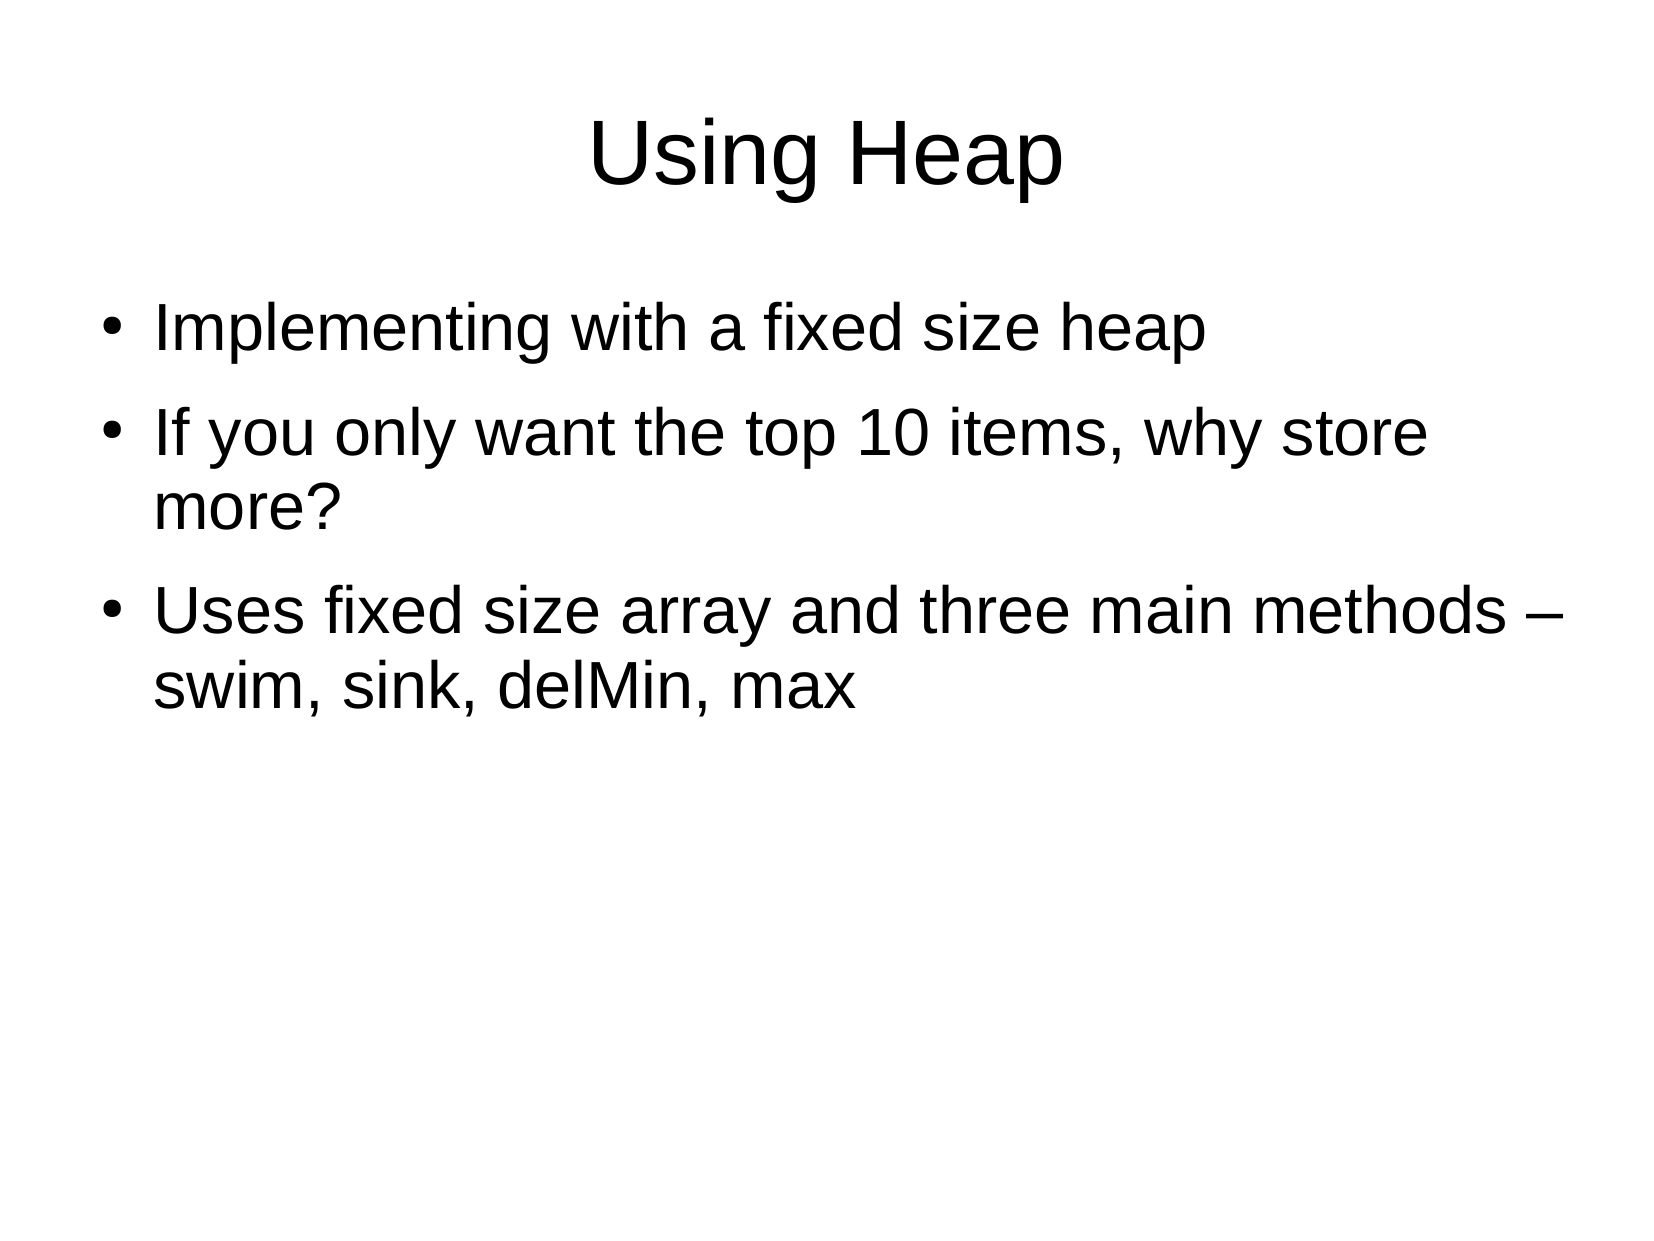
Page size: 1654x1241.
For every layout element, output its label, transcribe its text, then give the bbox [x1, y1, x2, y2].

title Using Heap [82, 49, 1571, 257]
list Implementing with a fixed size heap If you only want the top 10 items, why store more? Uses fixed size array and three main methods – swim, sink, delMin, max [82, 290, 1571, 1010]
